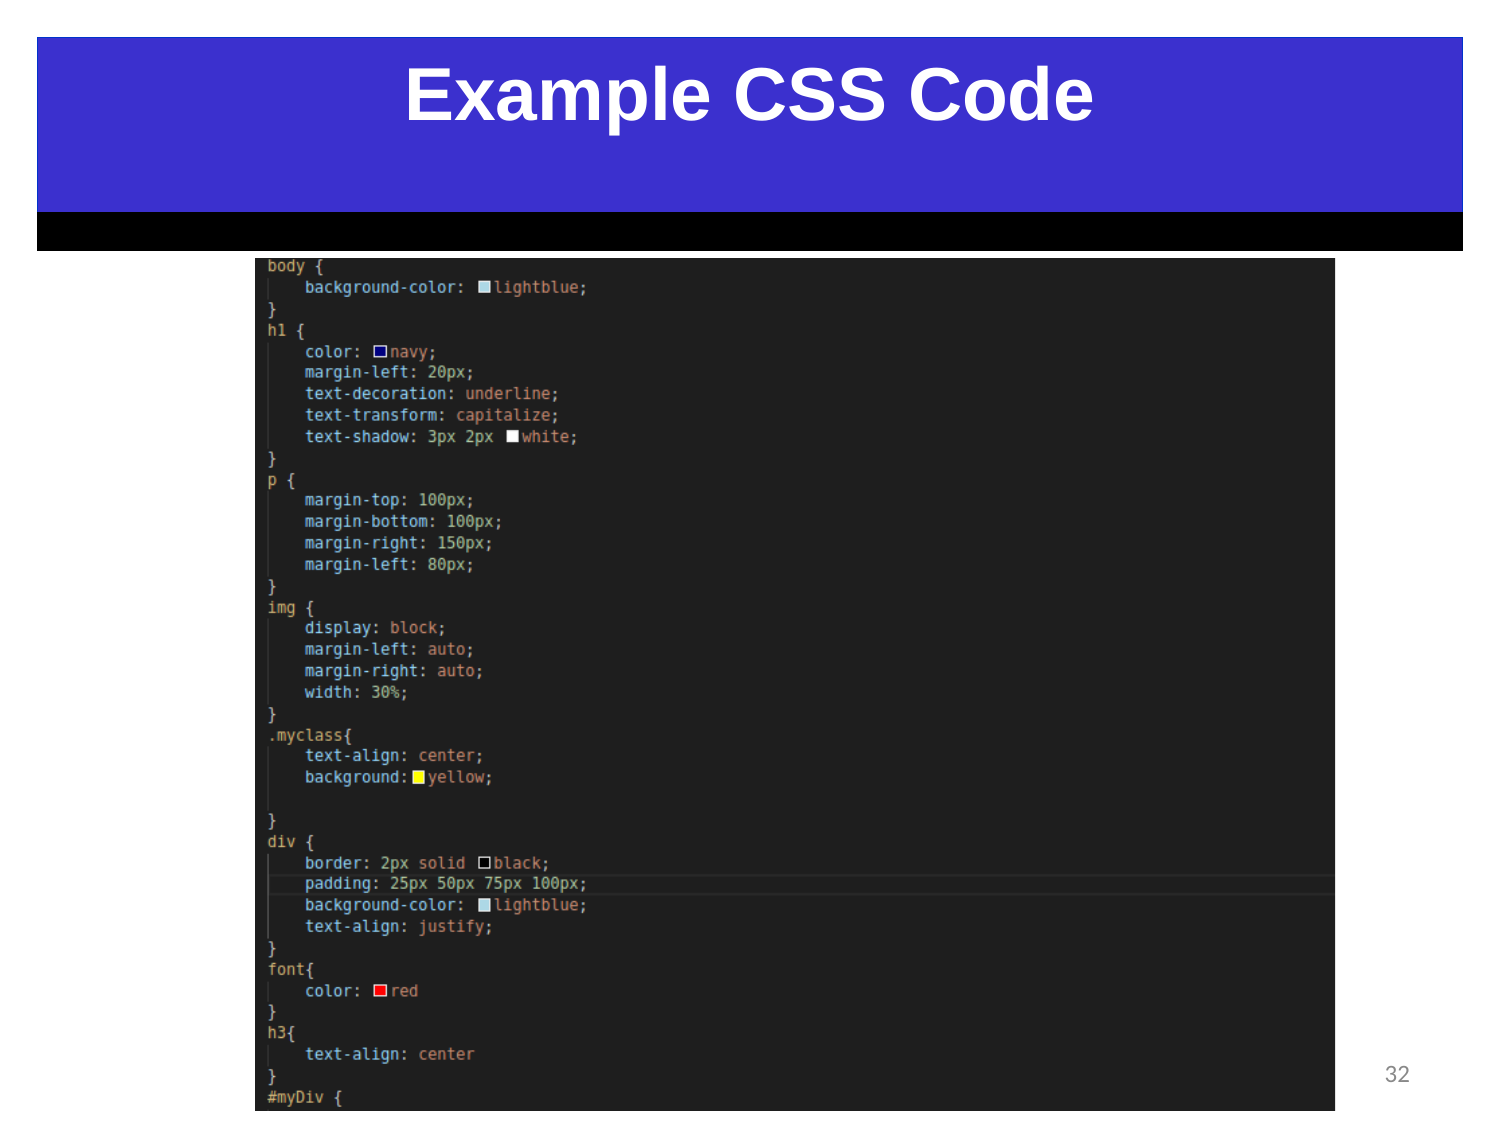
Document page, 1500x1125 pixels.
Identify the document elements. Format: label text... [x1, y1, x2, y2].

text_box <number> [1336, 1042, 1426, 1103]
picture [255, 258, 1336, 1111]
list Example CSS Code [50, 37, 1450, 213]
